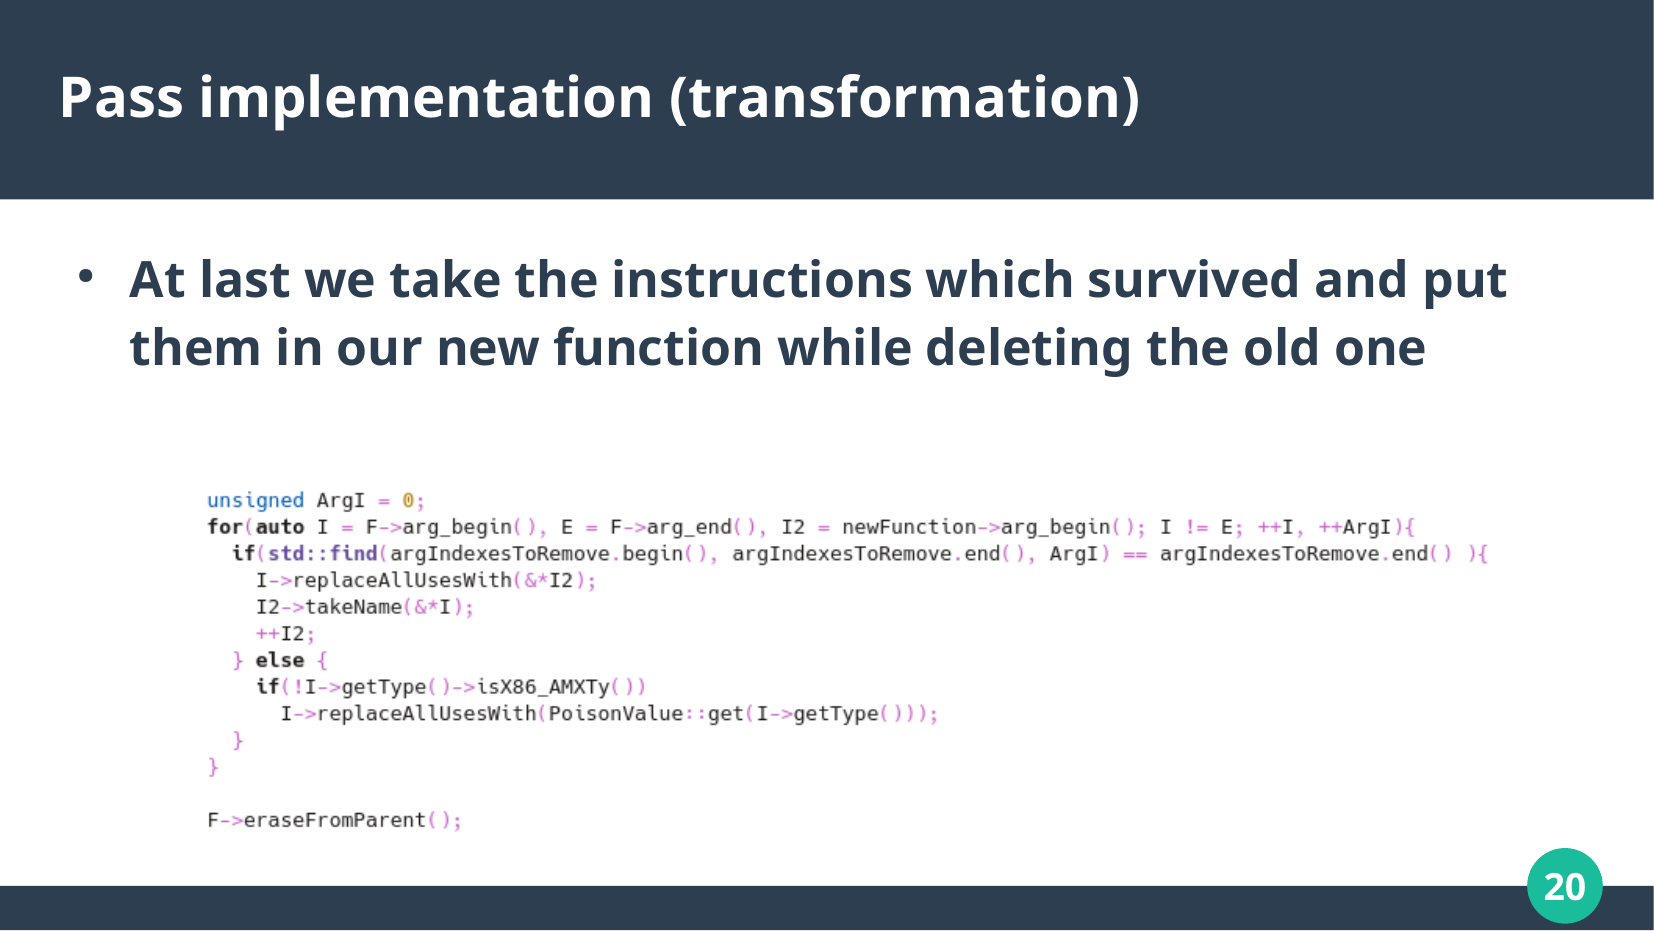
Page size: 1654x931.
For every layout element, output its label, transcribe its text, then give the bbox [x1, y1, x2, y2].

picture [186, 487, 1501, 835]
list At last we take the instructions which survived and put them in our new function while deleting the old one [59, 243, 1595, 864]
title Pass implementation (transformation) [59, 37, 1595, 155]
